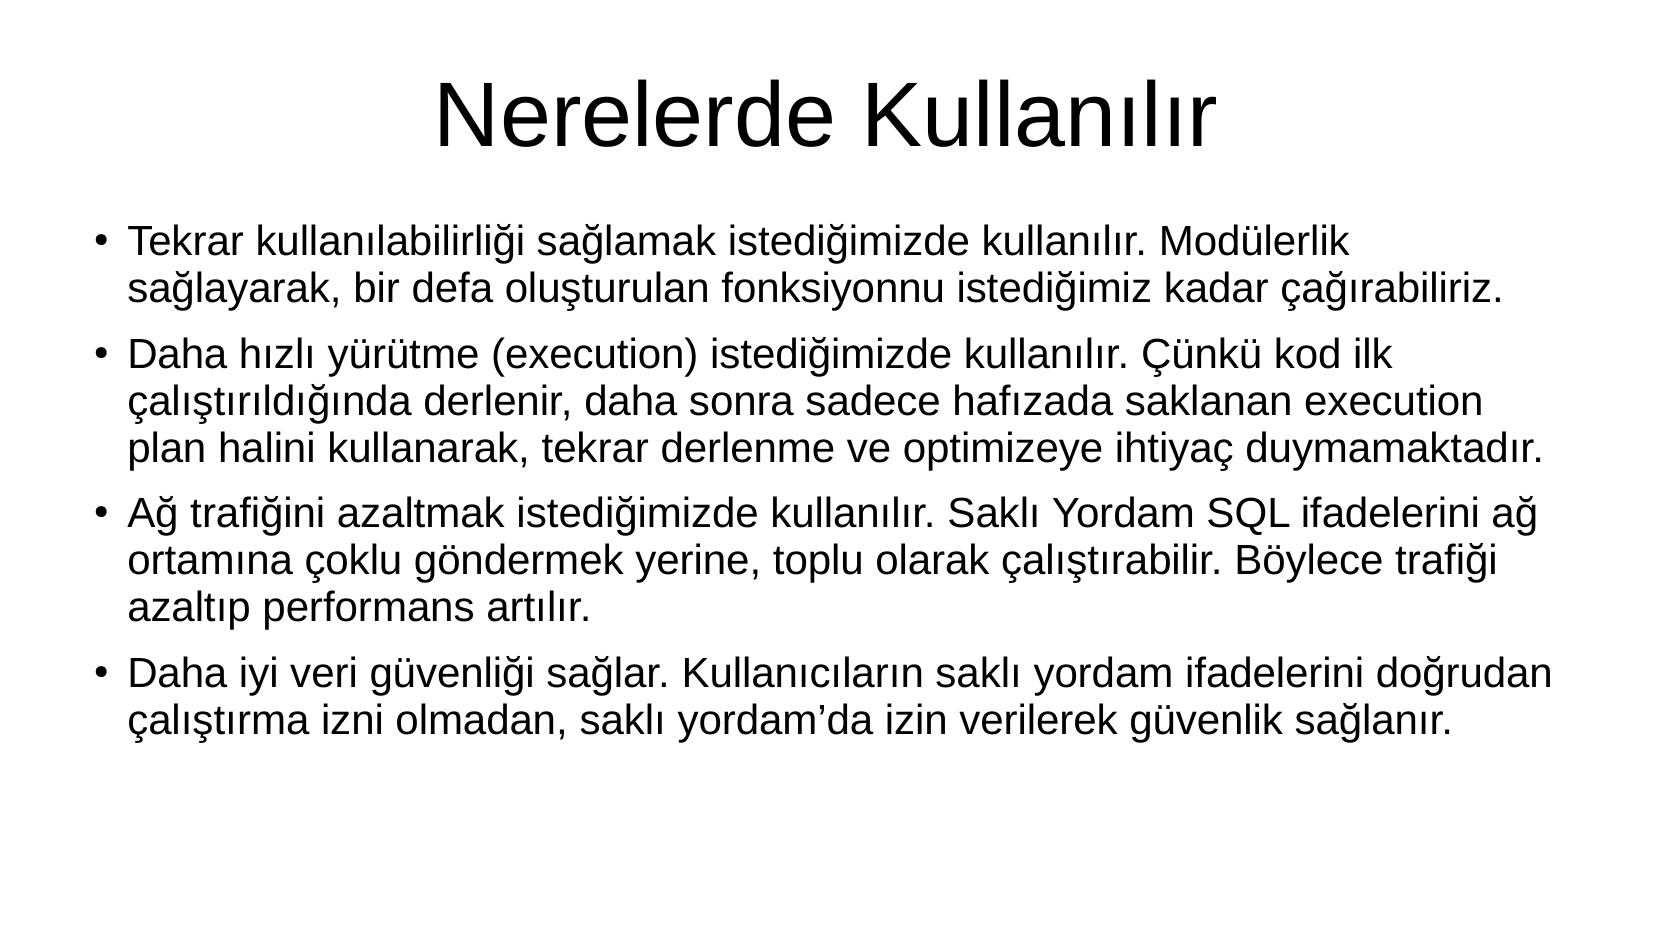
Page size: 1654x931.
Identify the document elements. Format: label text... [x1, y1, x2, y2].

title Nerelerde Kullanılır [82, 37, 1571, 193]
list Tekrar kullanılabilirliği sağlamak istediğimizde kullanılır. Modülerlik sağlayarak, bir defa oluşturulan fonksiyonnu istediğimiz kadar çağırabiliriz. Daha hızlı yürütme (execution) istediğimizde kullanılır. Çünkü kod ilk çalıştırıldığında derlenir, daha sonra sadece hafızada saklanan execution plan halini kullanarak, tekrar derlenme ve optimizeye ihtiyaç duymamaktadır. Ağ trafiğini azaltmak istediğimizde kullanılır. Saklı Yordam SQL ifadelerini ağ ortamına çoklu göndermek yerine, toplu olarak çalıştırabilir. Böylece trafiği azaltıp performans artılır. Daha iyi veri güvenliği sağlar. Kullanıcıların saklı yordam ifadelerini doğrudan çalıştırma izni olmadan, saklı yordam’da izin verilerek güvenlik sağlanır. [82, 217, 1571, 758]
